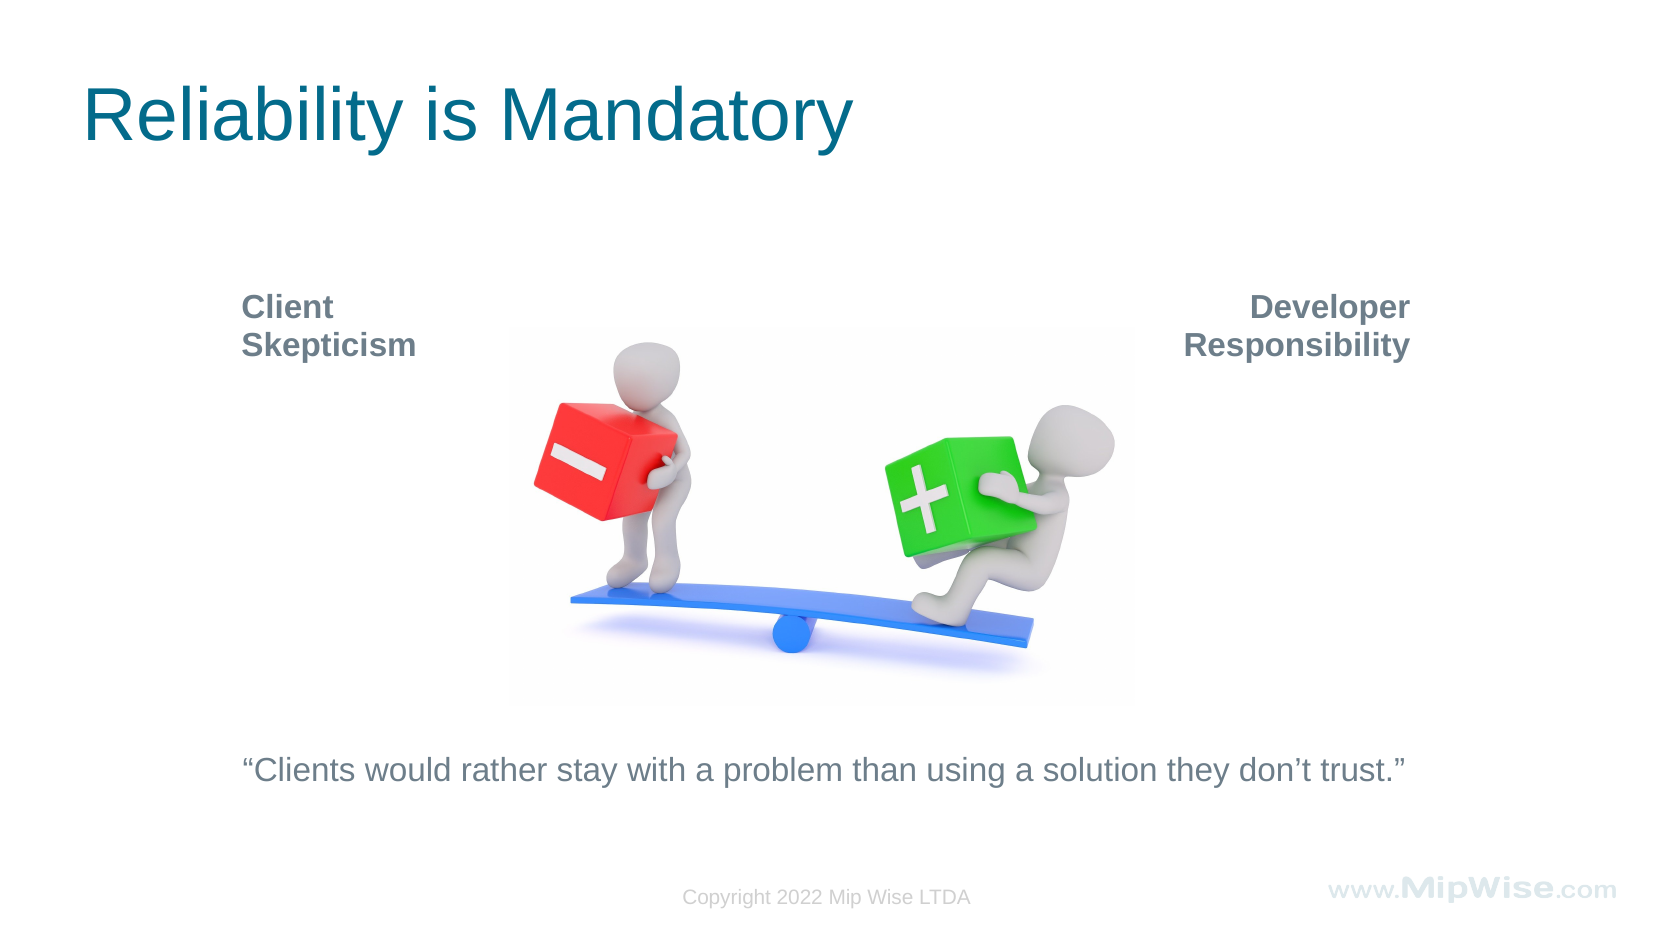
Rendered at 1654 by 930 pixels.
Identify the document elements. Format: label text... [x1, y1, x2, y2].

title Reliability is Mandatory [82, 37, 1571, 193]
text_box Developer Responsibility [1125, 281, 1426, 372]
text_box “Clients would rather stay with a problem than using a solution they don’t trust.” [75, 744, 1576, 796]
picture [509, 327, 1135, 706]
text_box Client Skepticism [226, 281, 527, 376]
text_box [1315, 862, 1628, 917]
text_box Copyright 2022 Mip Wise LTDA [665, 877, 987, 917]
